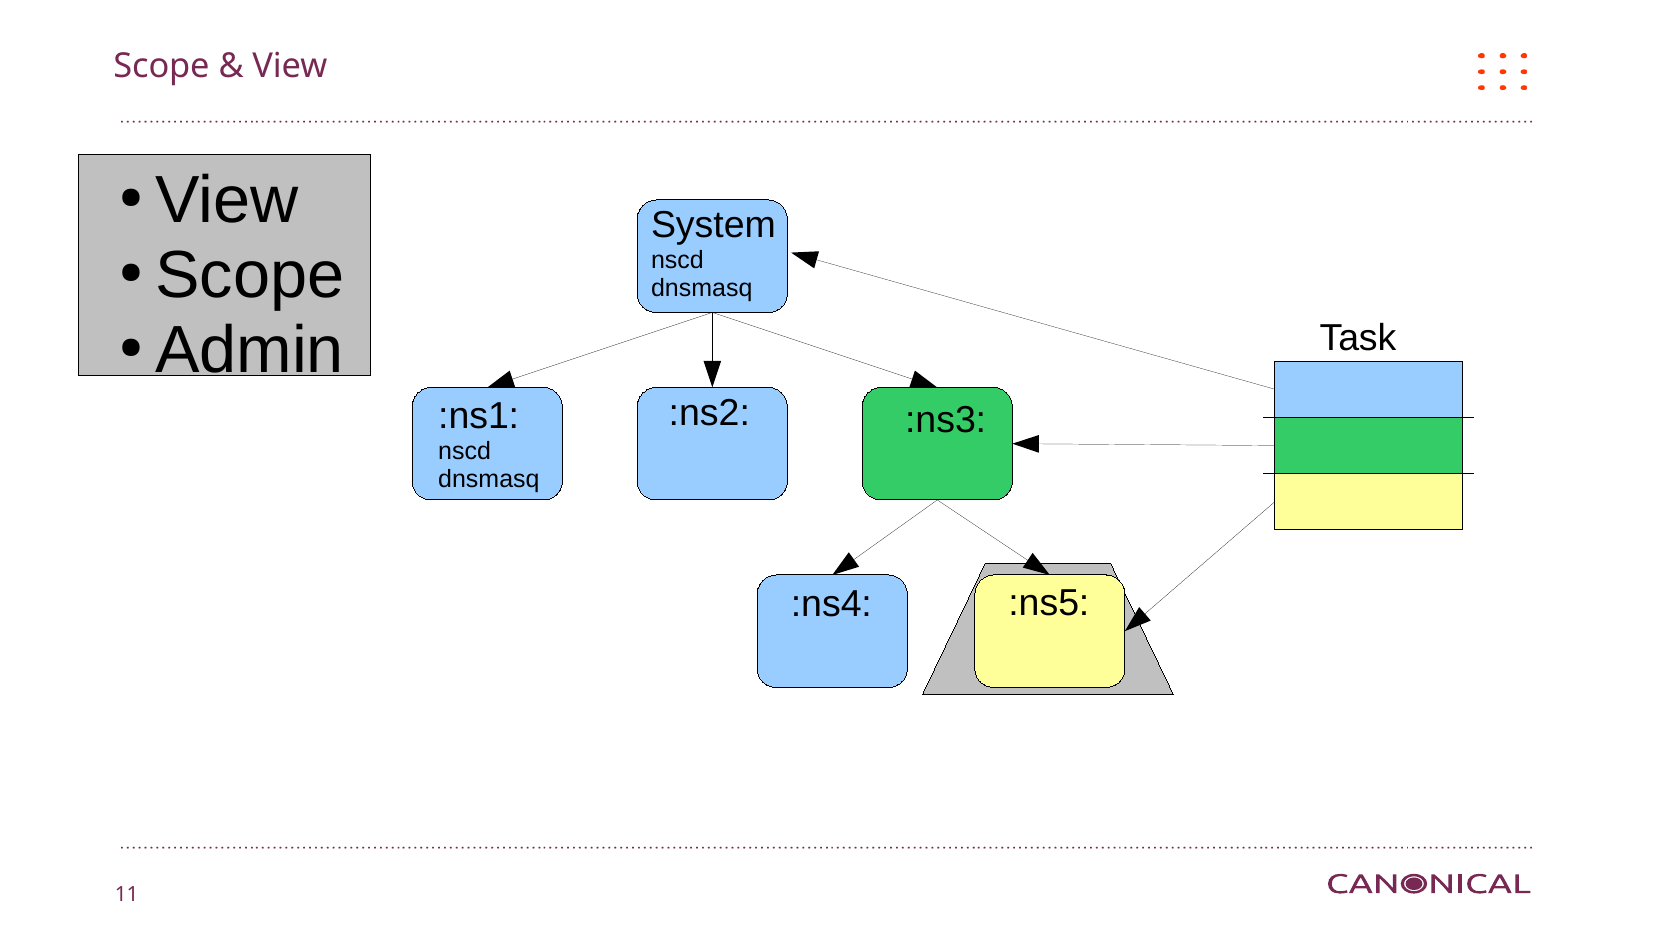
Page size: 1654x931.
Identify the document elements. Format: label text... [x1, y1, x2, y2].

text_box [360, 154, 371, 376]
text_box :ns5: [993, 574, 1105, 632]
text_box [555, 391, 563, 496]
text_box [862, 387, 1013, 500]
title Scope & View [113, 48, 1382, 81]
text_box [78, 154, 104, 376]
picture [1478, 53, 1527, 90]
text_box View Scope Admin [104, 154, 360, 393]
text_box [757, 574, 908, 688]
text_box Task [1304, 308, 1412, 365]
picture [111, 845, 1533, 851]
text_box System nscd dnsmasq [636, 196, 792, 309]
text_box [1274, 361, 1463, 530]
text_box :ns4: [776, 574, 887, 632]
text_box [637, 387, 788, 500]
text_box [645, 309, 780, 313]
text_box :ns2: [653, 383, 765, 441]
text_box [922, 563, 1174, 695]
text_box :ns3: [890, 390, 1002, 448]
text_box [412, 389, 423, 498]
picture [111, 119, 1533, 124]
text_box :ns1: nscd dnsmasq [423, 387, 555, 500]
